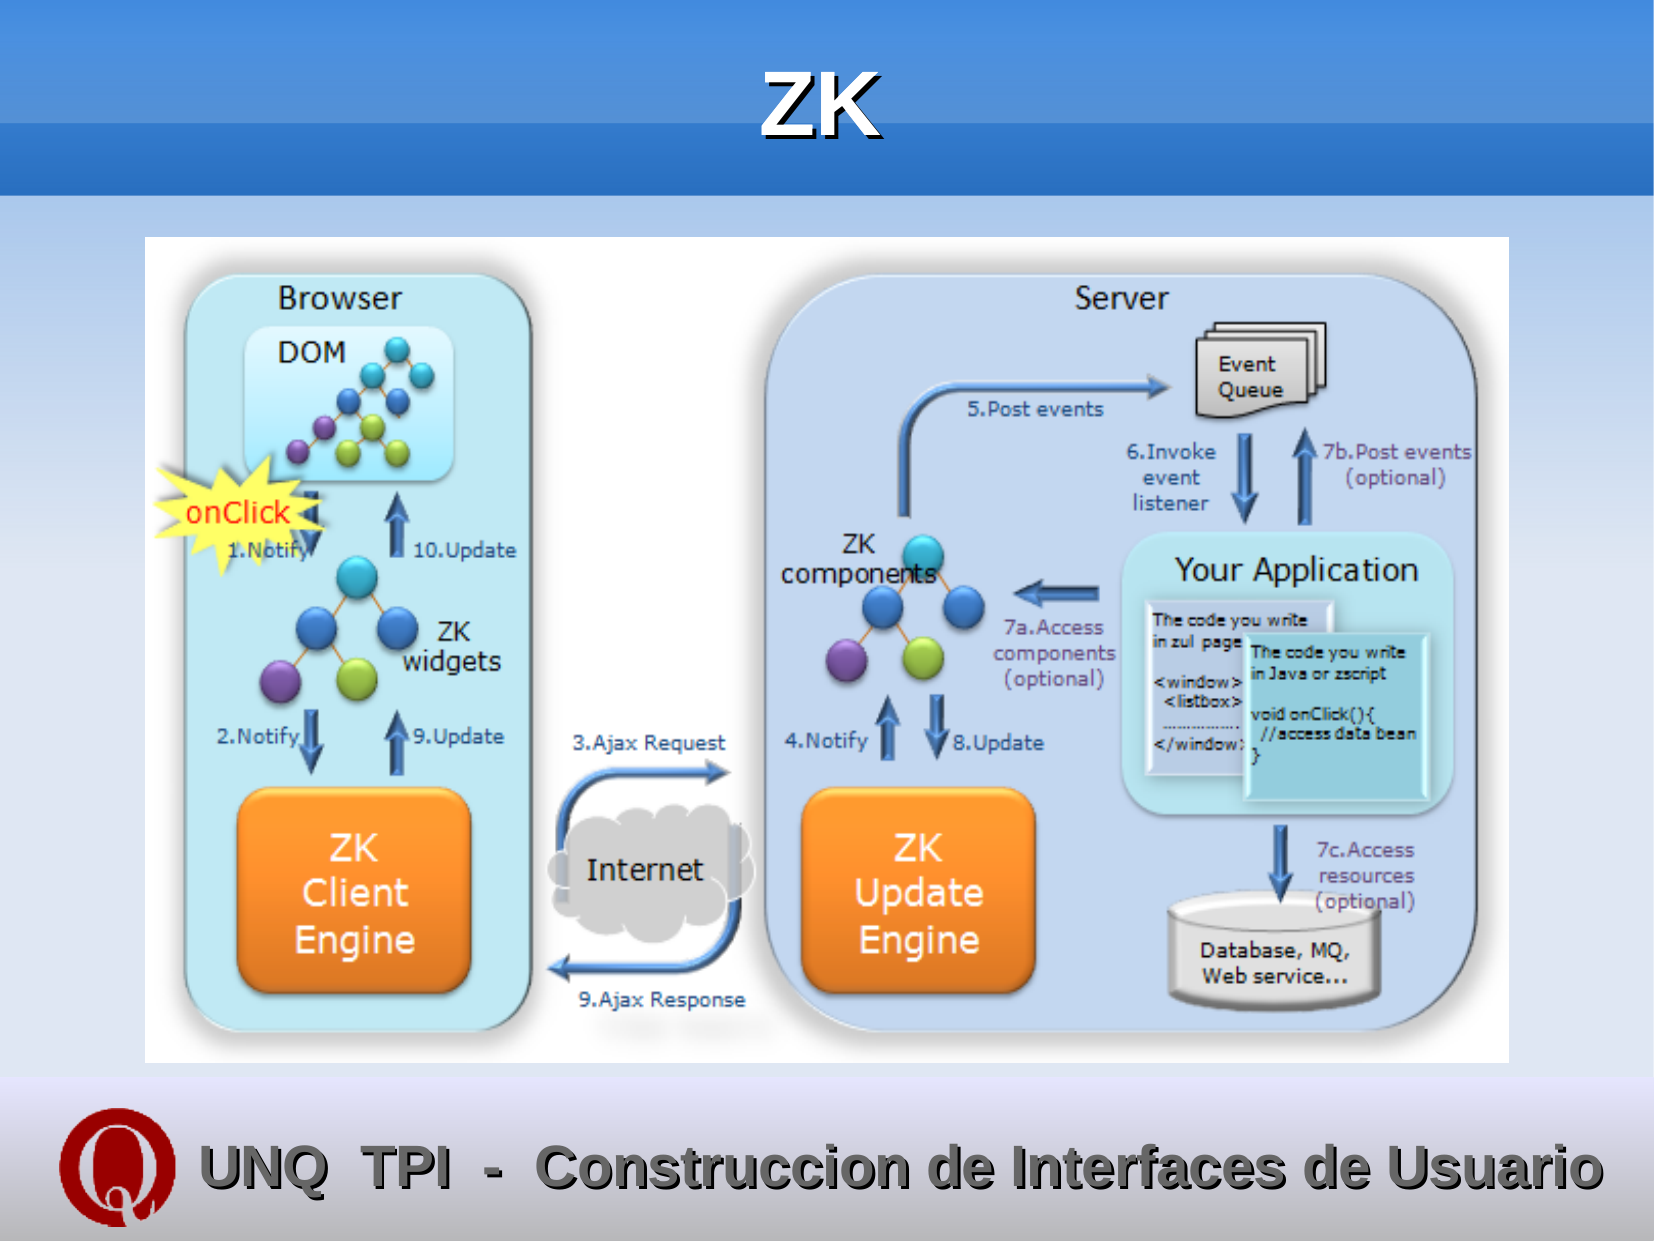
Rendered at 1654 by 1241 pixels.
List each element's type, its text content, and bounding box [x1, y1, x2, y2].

picture [0, 0, 1654, 1077]
title UNQ TPI - Construccion de Interfaces de Usuario [0, 1077, 1654, 1241]
title ZK [76, 0, 1566, 208]
picture [59, 1108, 178, 1227]
